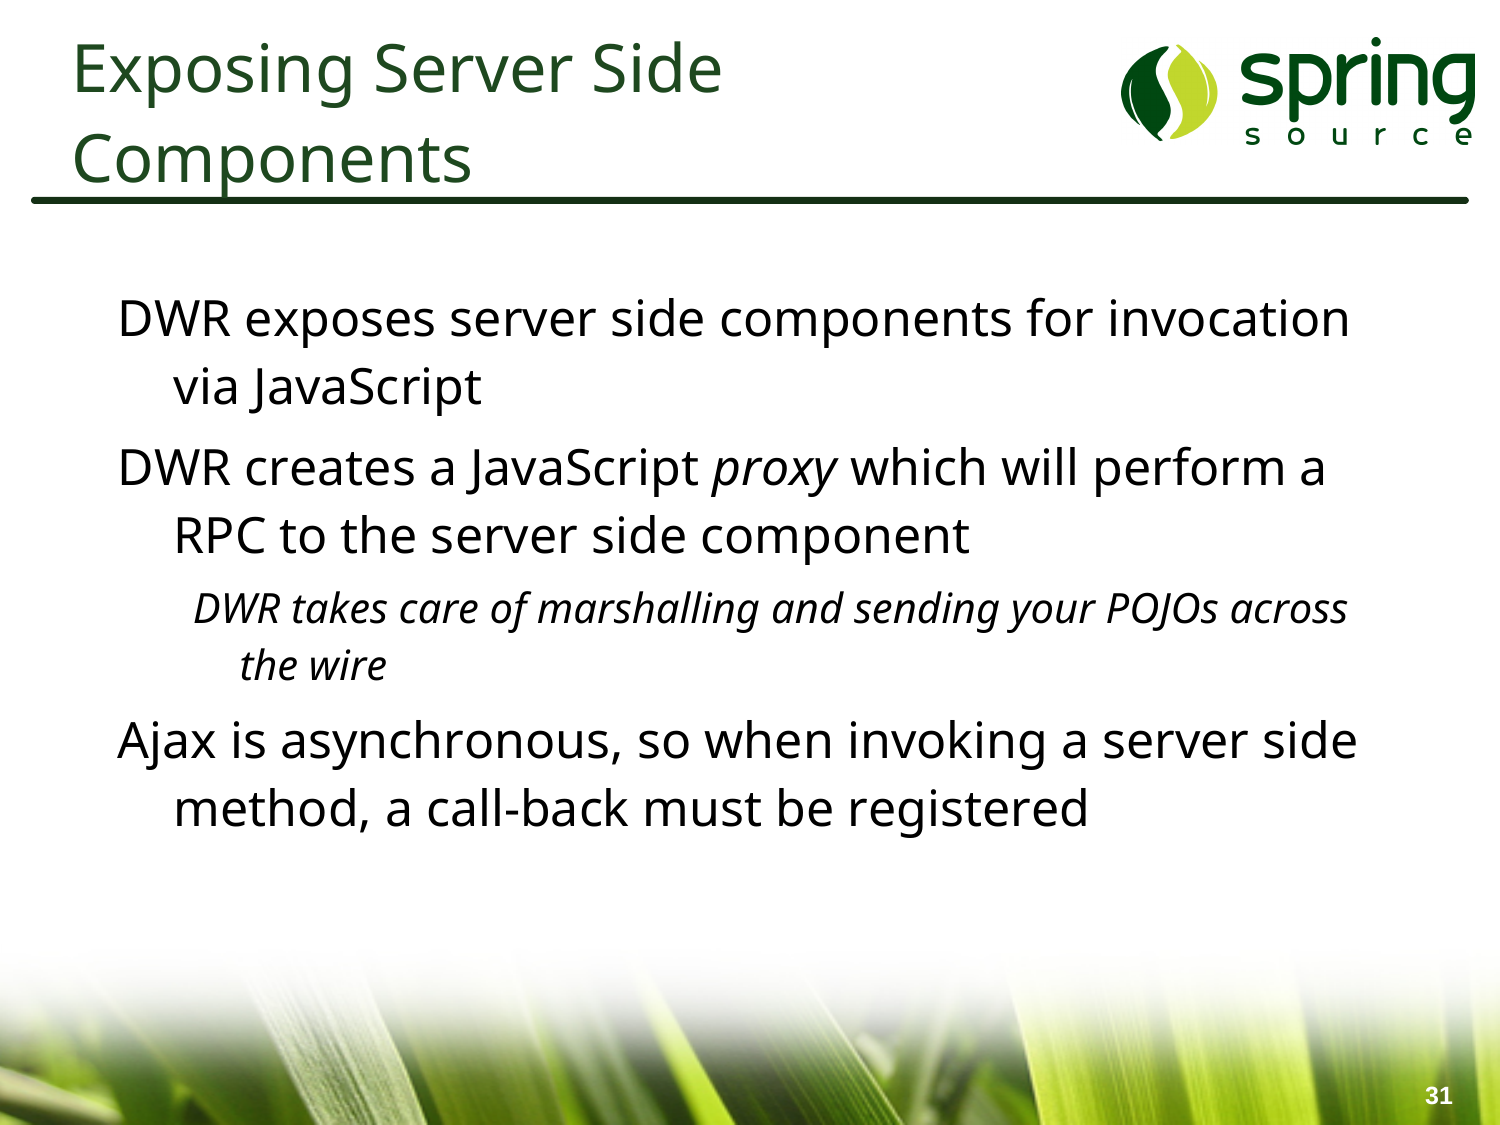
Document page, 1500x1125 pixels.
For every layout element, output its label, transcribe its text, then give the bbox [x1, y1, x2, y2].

title Exposing Server Side Components [56, 13, 1089, 191]
picture [0, 944, 1500, 1125]
list DWR exposes server side components for invocation via JavaScript DWR creates a JavaScript proxy which will perform a RPC to the server side component DWR takes care of marshalling and sending your POJOs across the wire Ajax is asynchronous, so when invoking a server side method, a call-back must be registered [103, 275, 1394, 938]
picture [1121, 37, 1475, 145]
